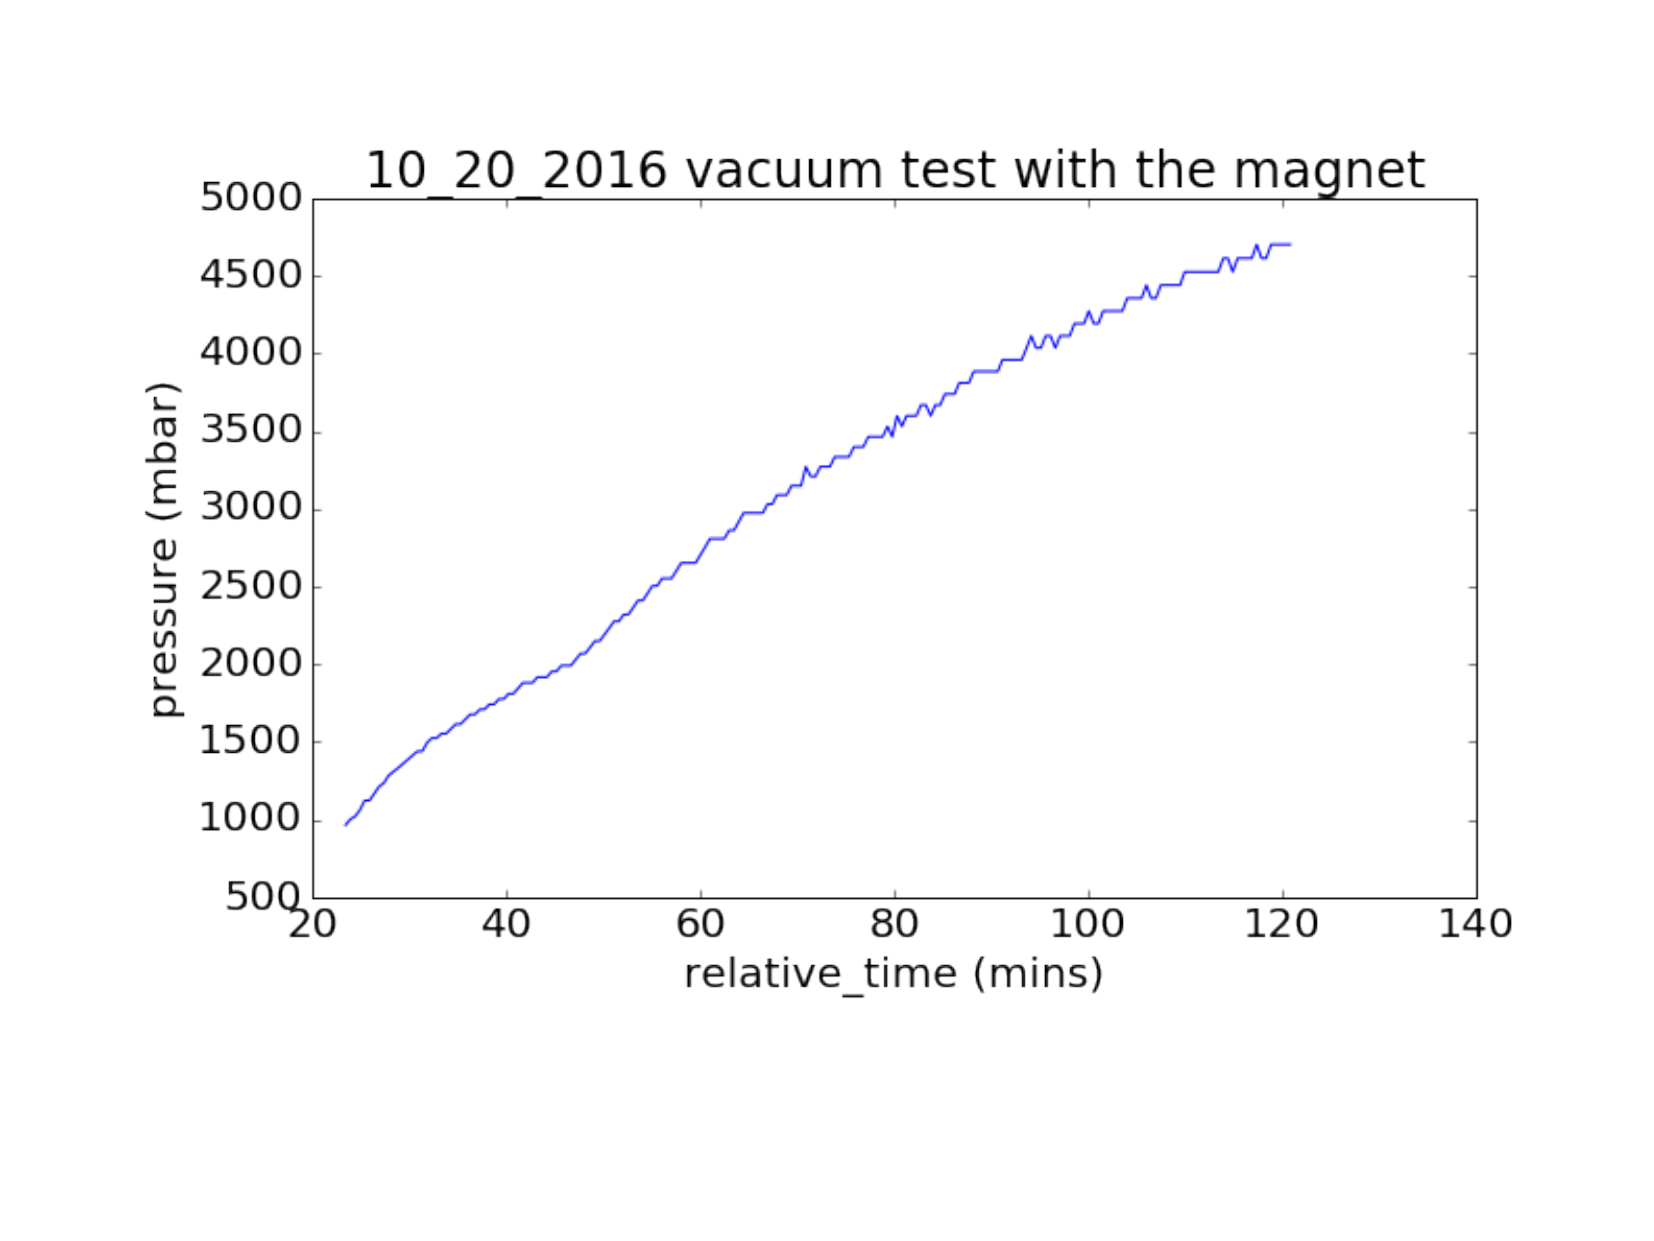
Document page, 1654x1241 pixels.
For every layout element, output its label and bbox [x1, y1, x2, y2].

picture [133, 134, 1531, 1013]
